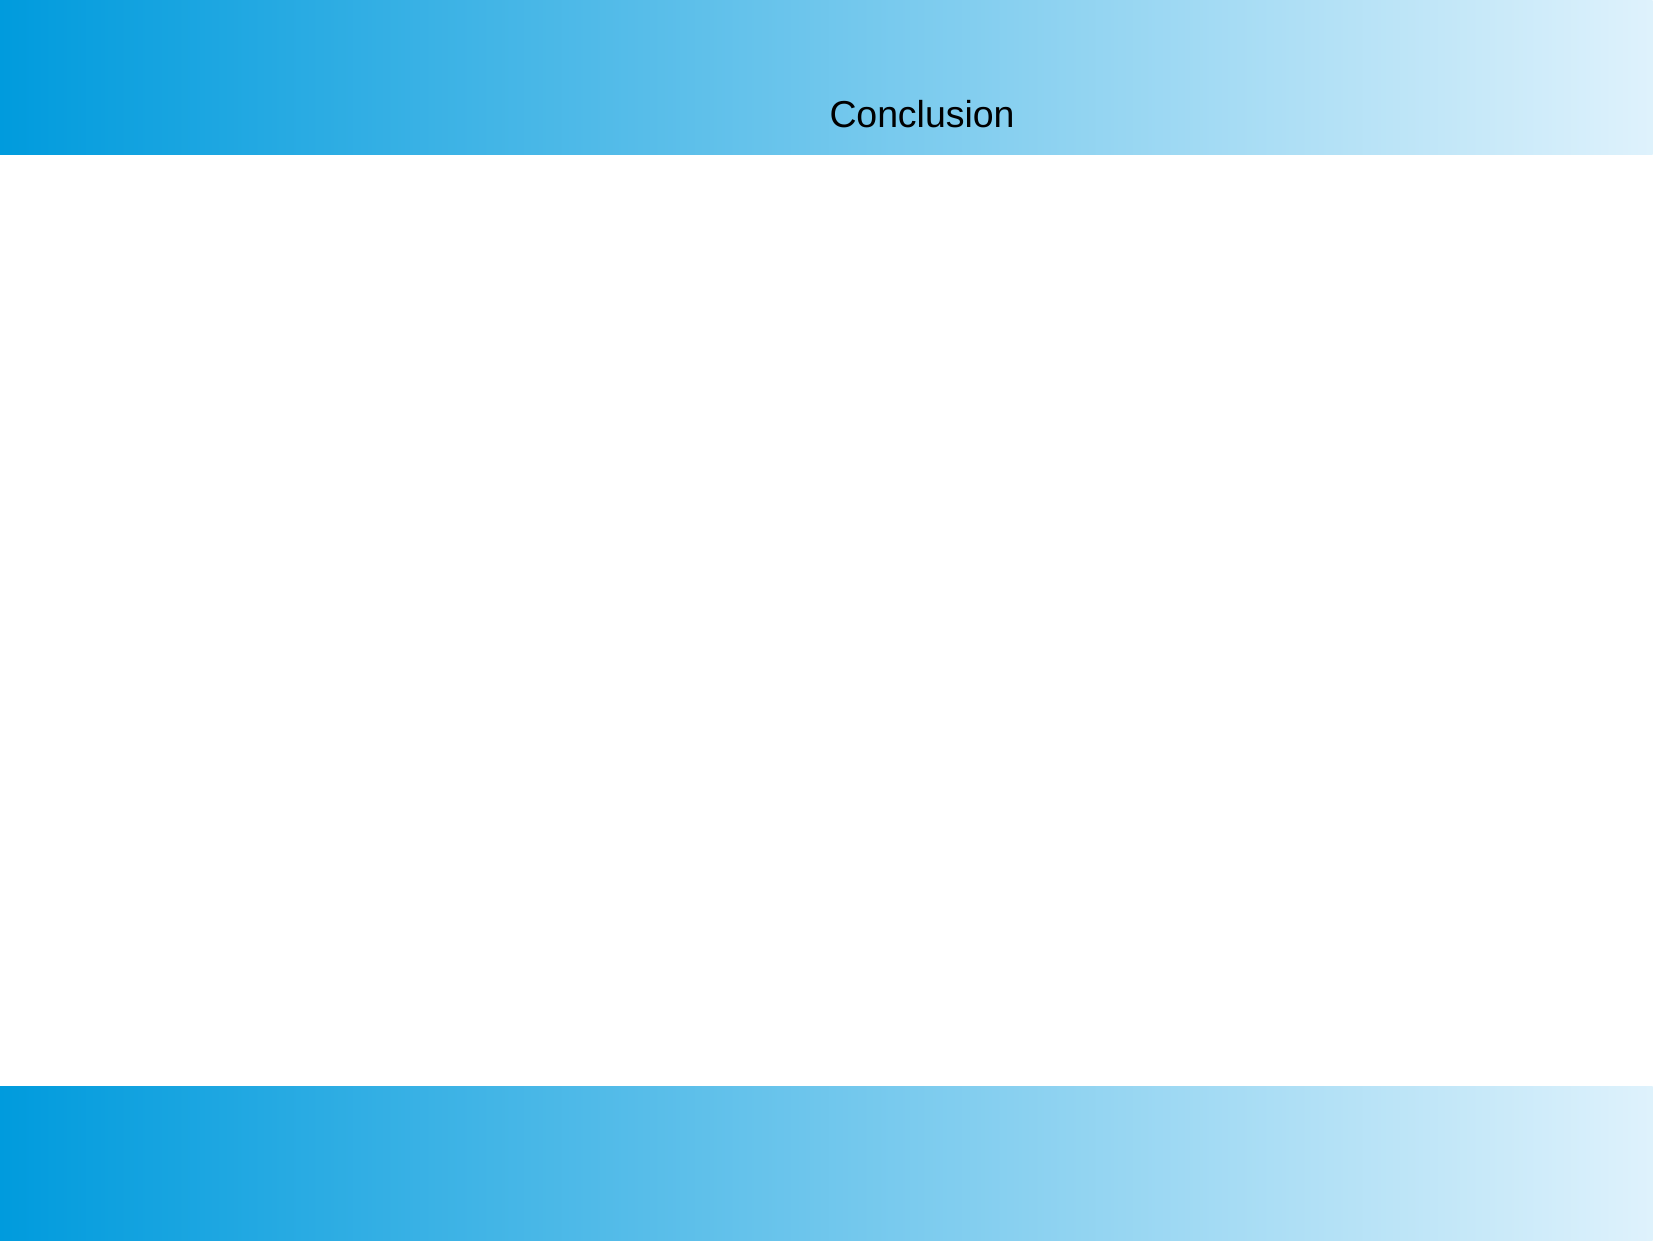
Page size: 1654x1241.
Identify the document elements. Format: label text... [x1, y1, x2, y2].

text_box Conclusion [814, 82, 1040, 143]
